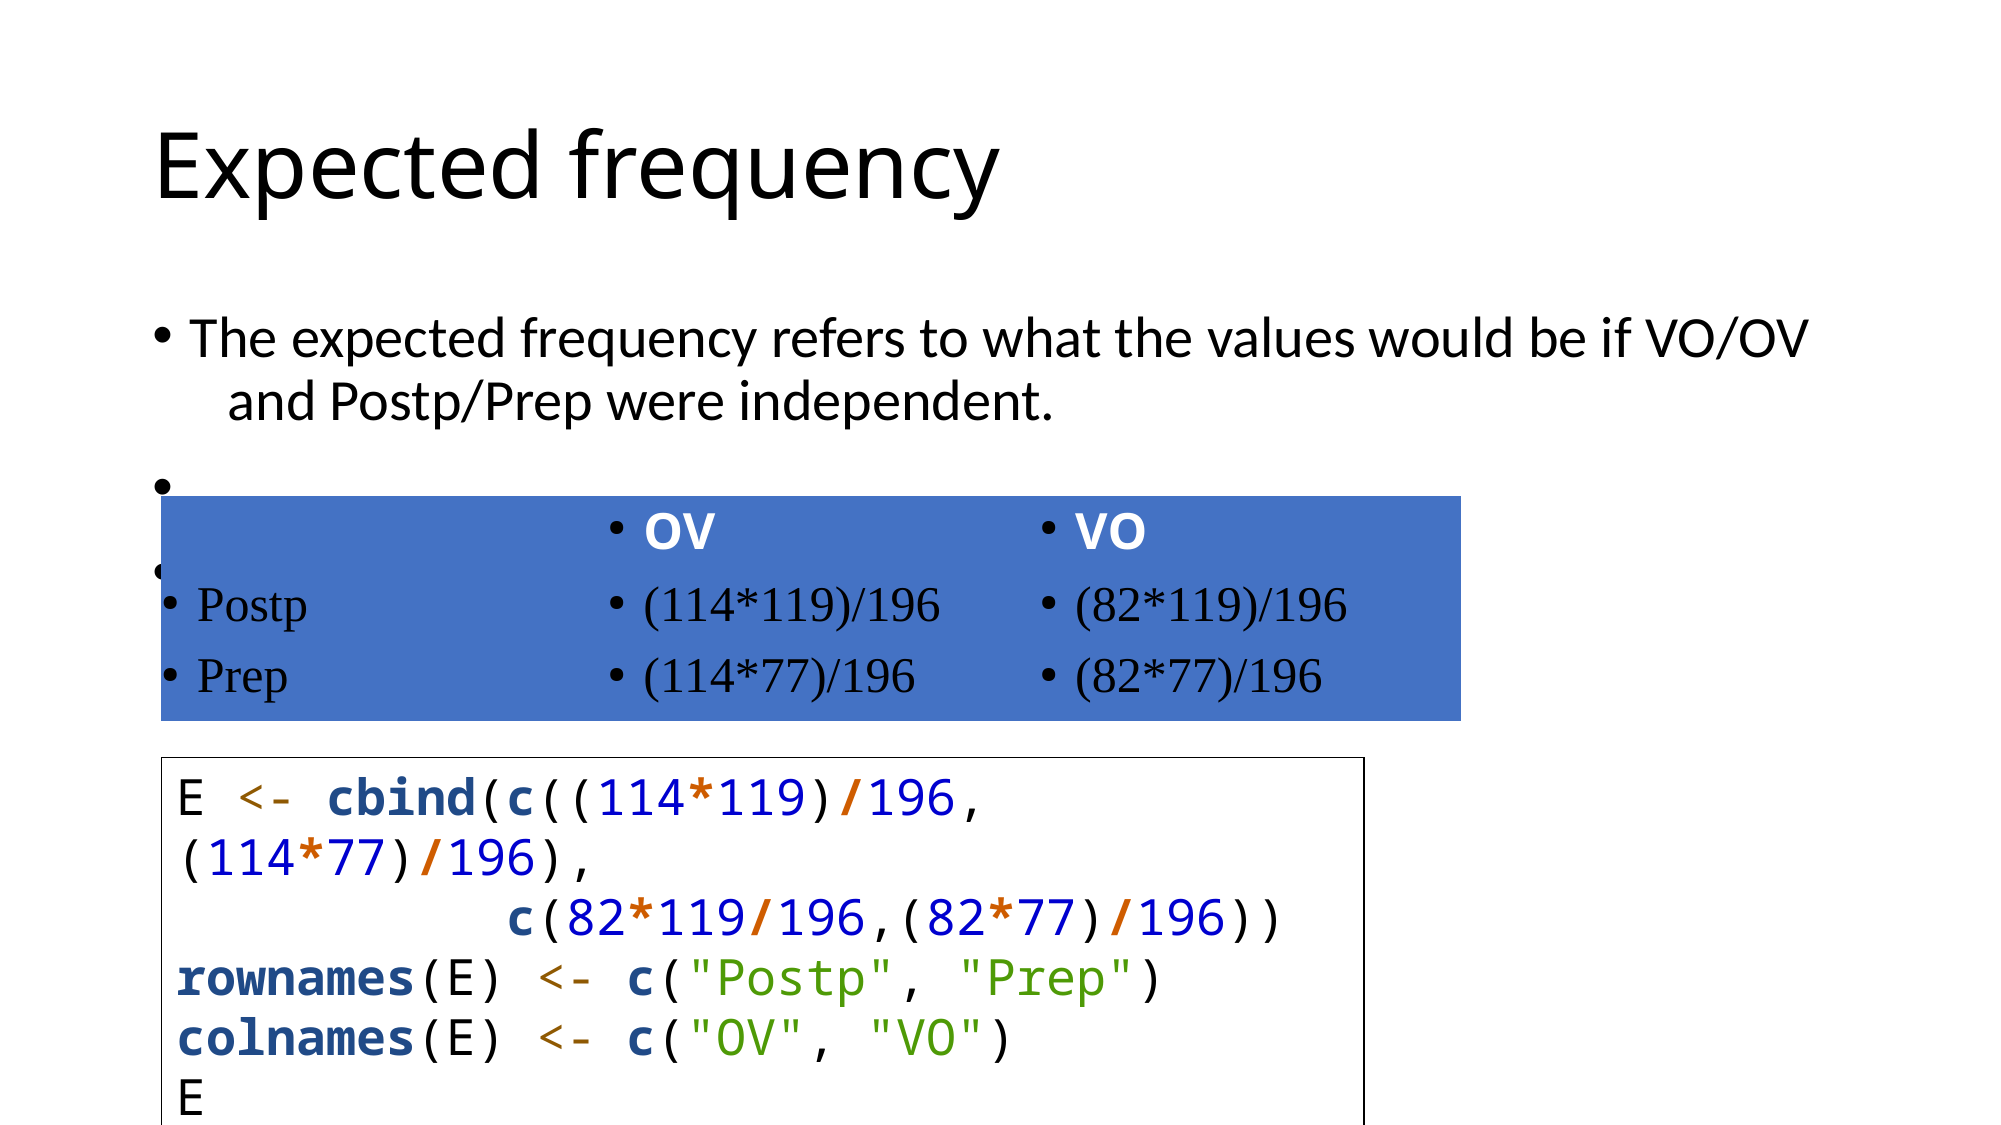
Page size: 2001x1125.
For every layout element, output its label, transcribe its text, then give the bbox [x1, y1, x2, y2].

table_cell Prep [161, 648, 608, 721]
table_header OV [608, 496, 1040, 576]
table_cell Postp [161, 576, 608, 648]
table_header VO [1040, 496, 1461, 576]
table_cell (82*77)/196 [1040, 648, 1461, 721]
table_cell (114*119)/196 [608, 576, 1040, 648]
table_header [161, 496, 608, 576]
table_cell (82*119)/196 [1040, 576, 1461, 648]
table_cell (114*77)/196 [608, 648, 1040, 721]
list The expected frequency refers to what the values would be if VO/OV and Postp/Prep were independent. [137, 299, 1863, 517]
text_box E <- cbind(c((114*119)/196, (114*77)/196), c(82*119/196,(82*77)/196)) rownames(E) <- c("Postp", "Prep") colnames(E) <- c("OV", "VO") E [161, 757, 1365, 1076]
title Expected frequency [137, 59, 1863, 278]
